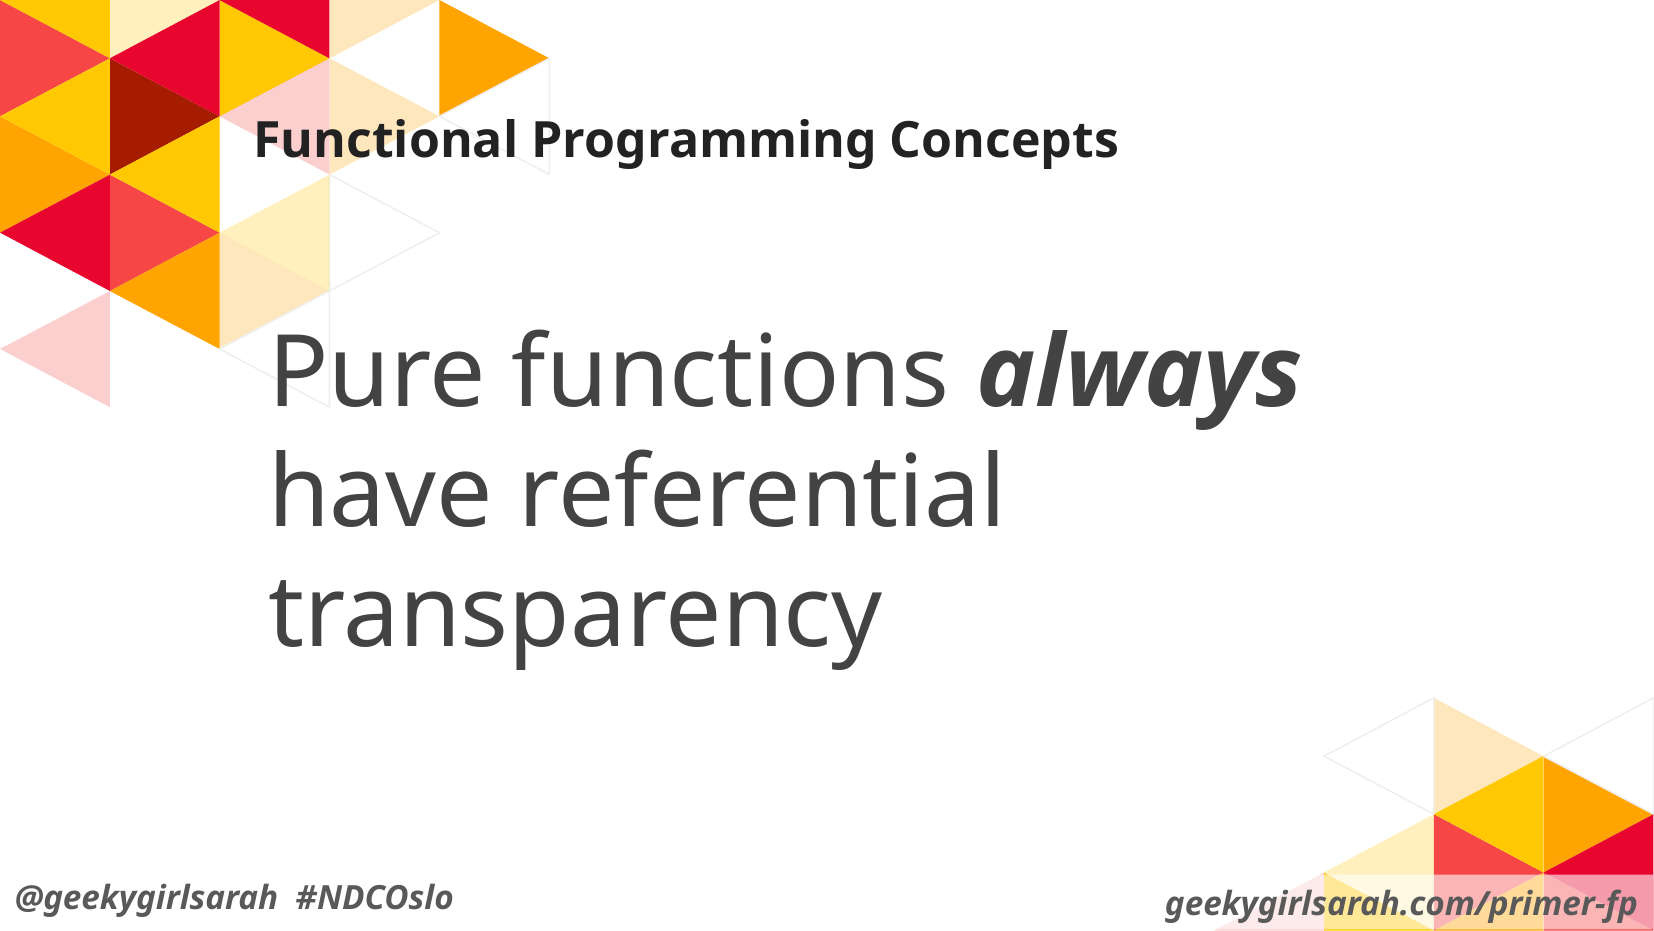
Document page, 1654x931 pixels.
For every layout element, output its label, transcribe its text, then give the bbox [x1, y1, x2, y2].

title Functional Programming Concepts [238, 61, 1501, 183]
list Pure functions always have referential transparency [238, 291, 1501, 817]
